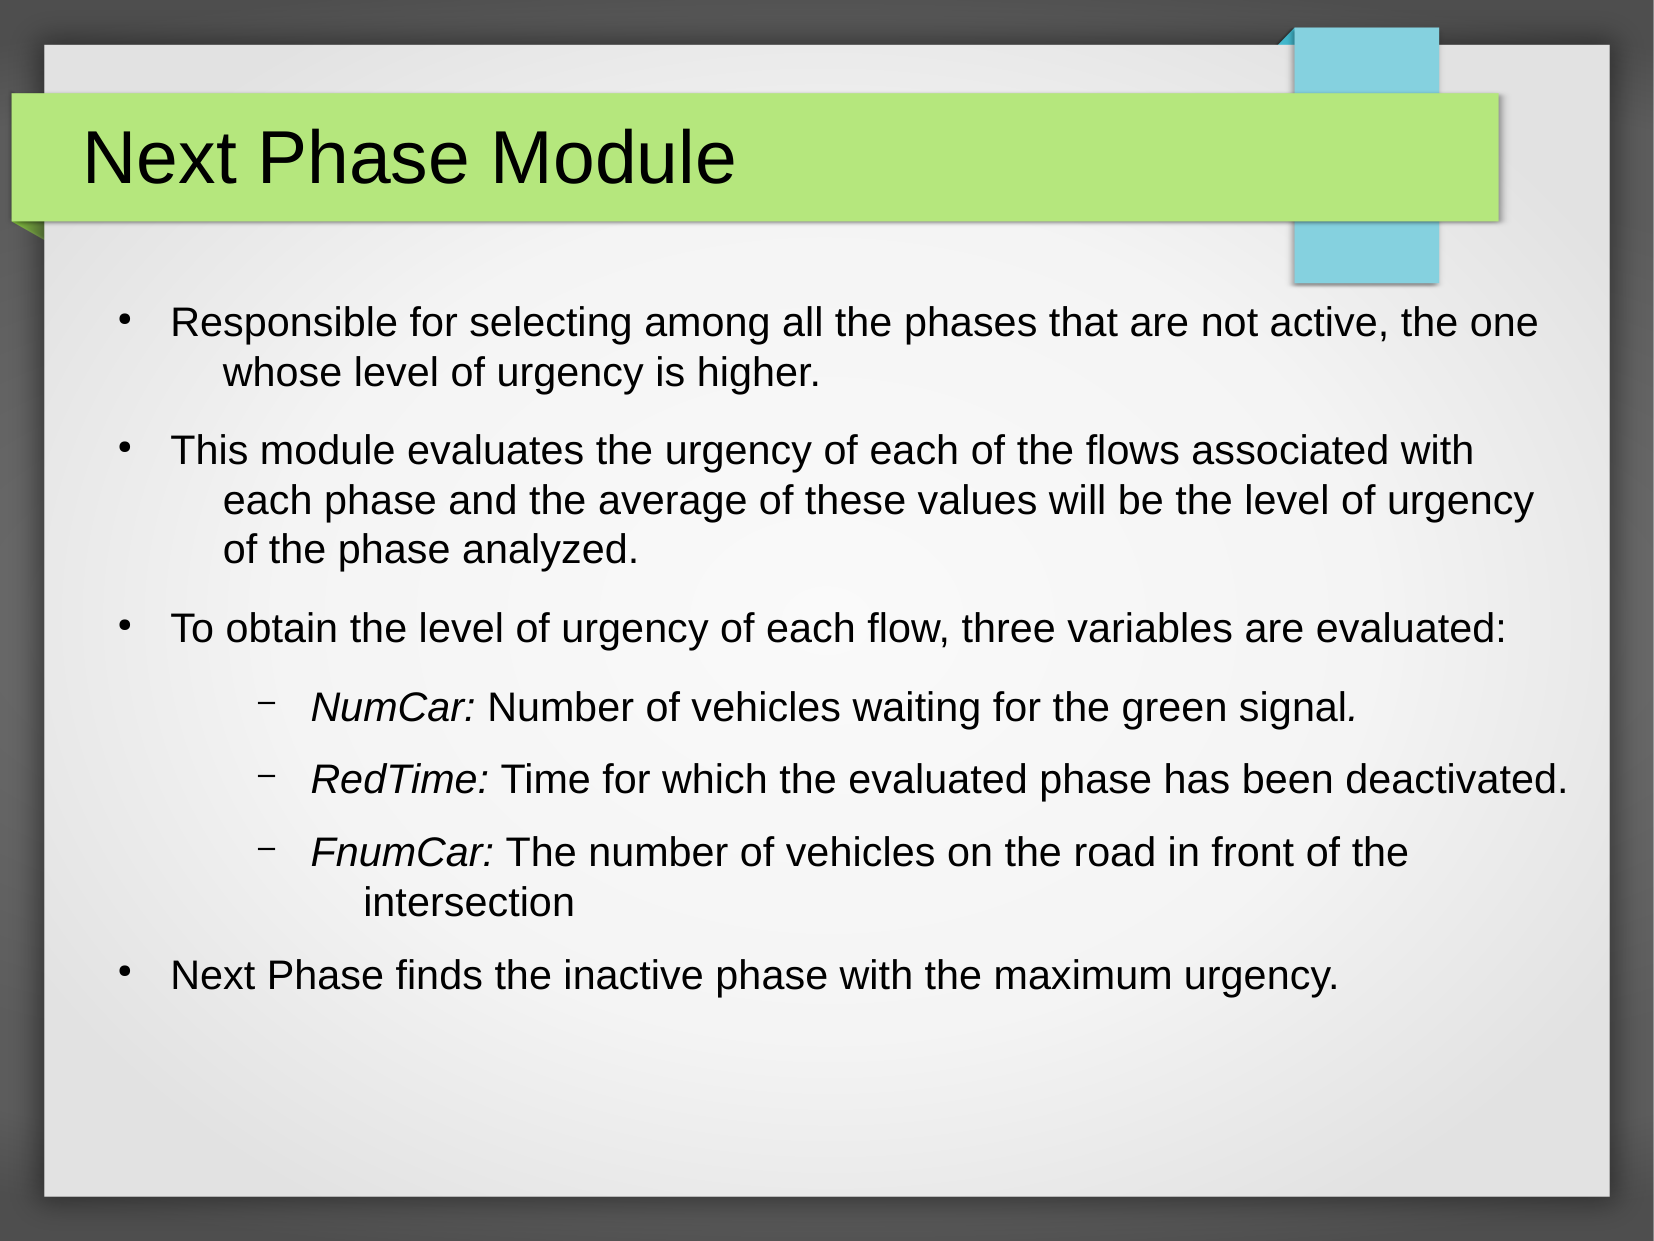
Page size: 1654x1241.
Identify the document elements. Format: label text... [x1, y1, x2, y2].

title Next Phase Module [82, 94, 1264, 213]
list Responsible for selecting among all the phases that are not active, the one whose level of urgency is higher. This module evaluates the urgency of each of the flows associated with each phase and the average of these values will be the level of urgency of the phase analyzed. To obtain the level of urgency of each flow, three variables are evaluated: NumCar: Number of vehicles waiting for the green signal. RedTime: Time for which the evaluated phase has been deactivated. FnumCar: The number of vehicles on the road in front of the intersection Next Phase finds the inactive phase with the maximum urgency. [82, 295, 1571, 1015]
